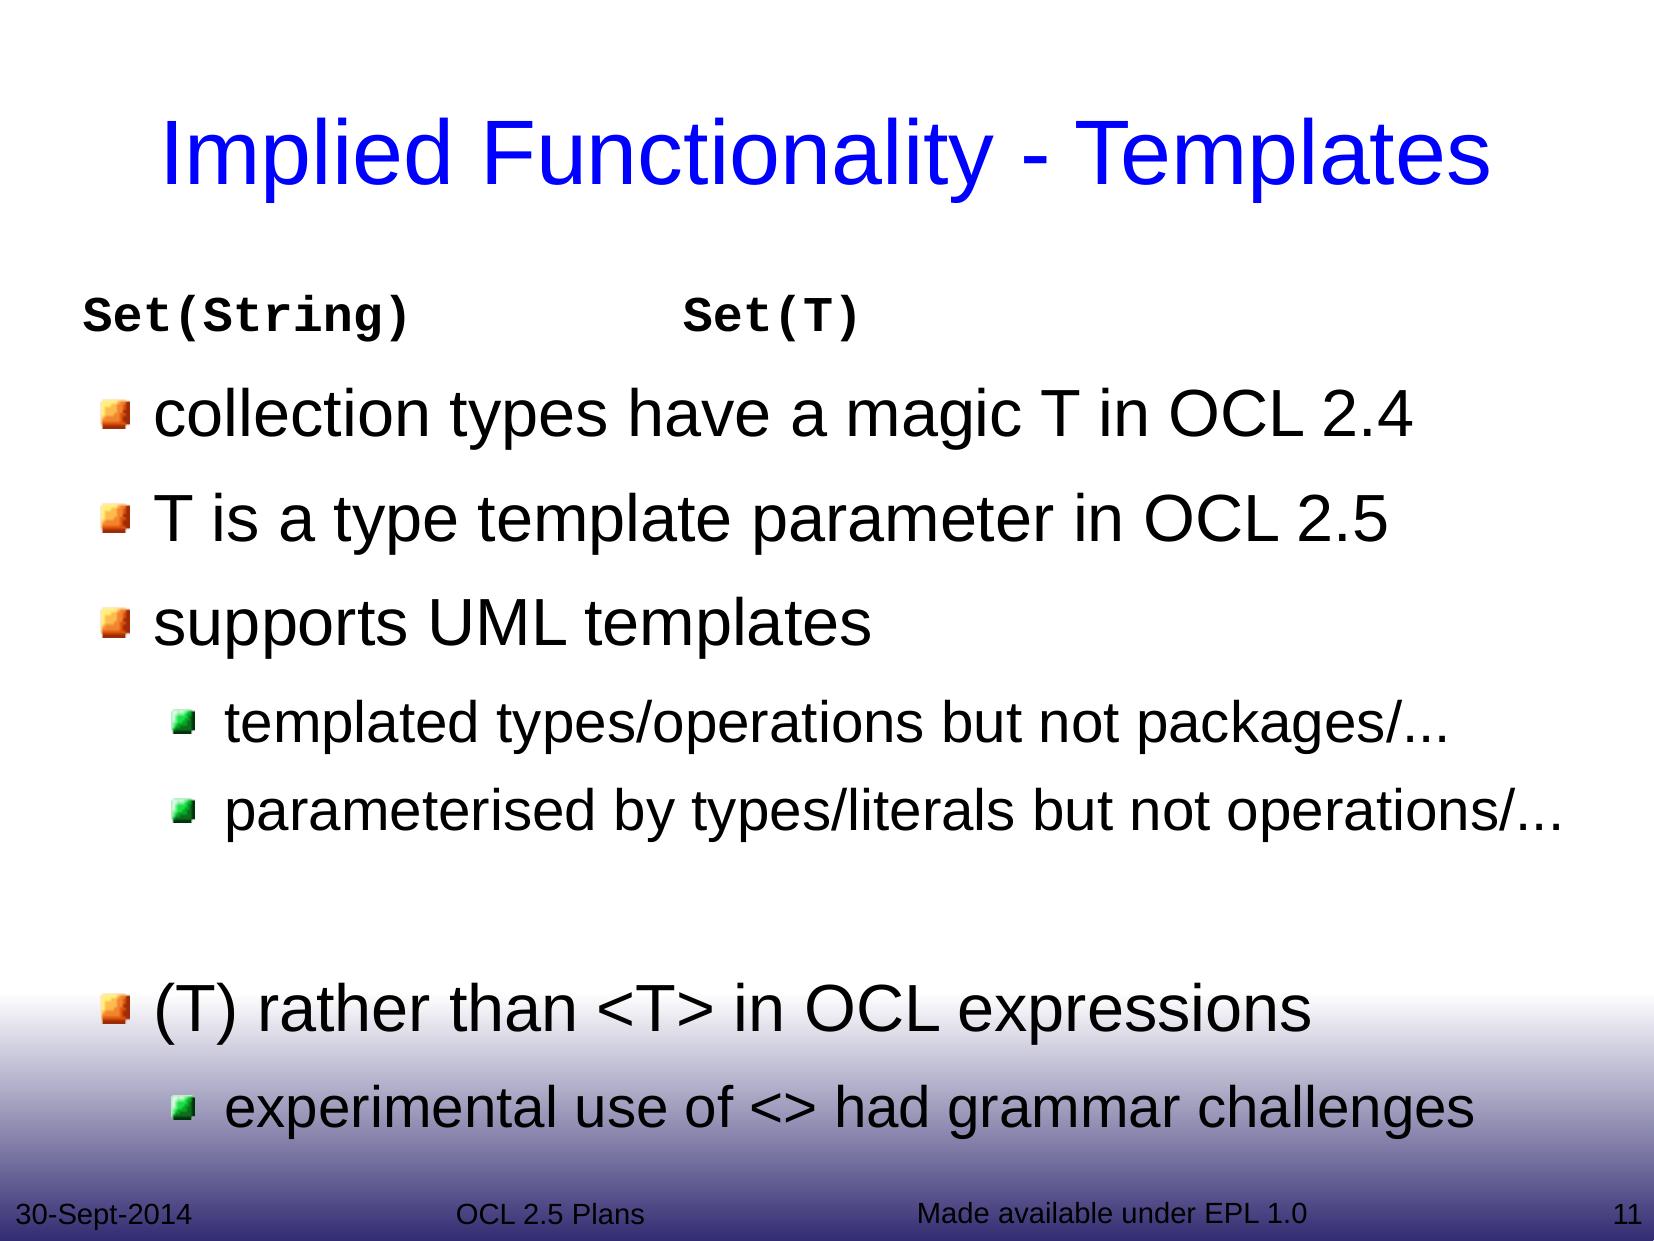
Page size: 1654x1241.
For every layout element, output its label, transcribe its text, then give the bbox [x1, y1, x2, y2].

title Implied Functionality - Templates [82, 49, 1571, 257]
list Set(String) Set(T) collection types have a magic T in OCL 2.4 T is a type template parameter in OCL 2.5 supports UML templates templated types/operations but not packages/... parameterised by types/literals but not operations/... (T) rather than <T> in OCL expressions experimental use of <> had grammar challenges [82, 290, 1571, 1140]
